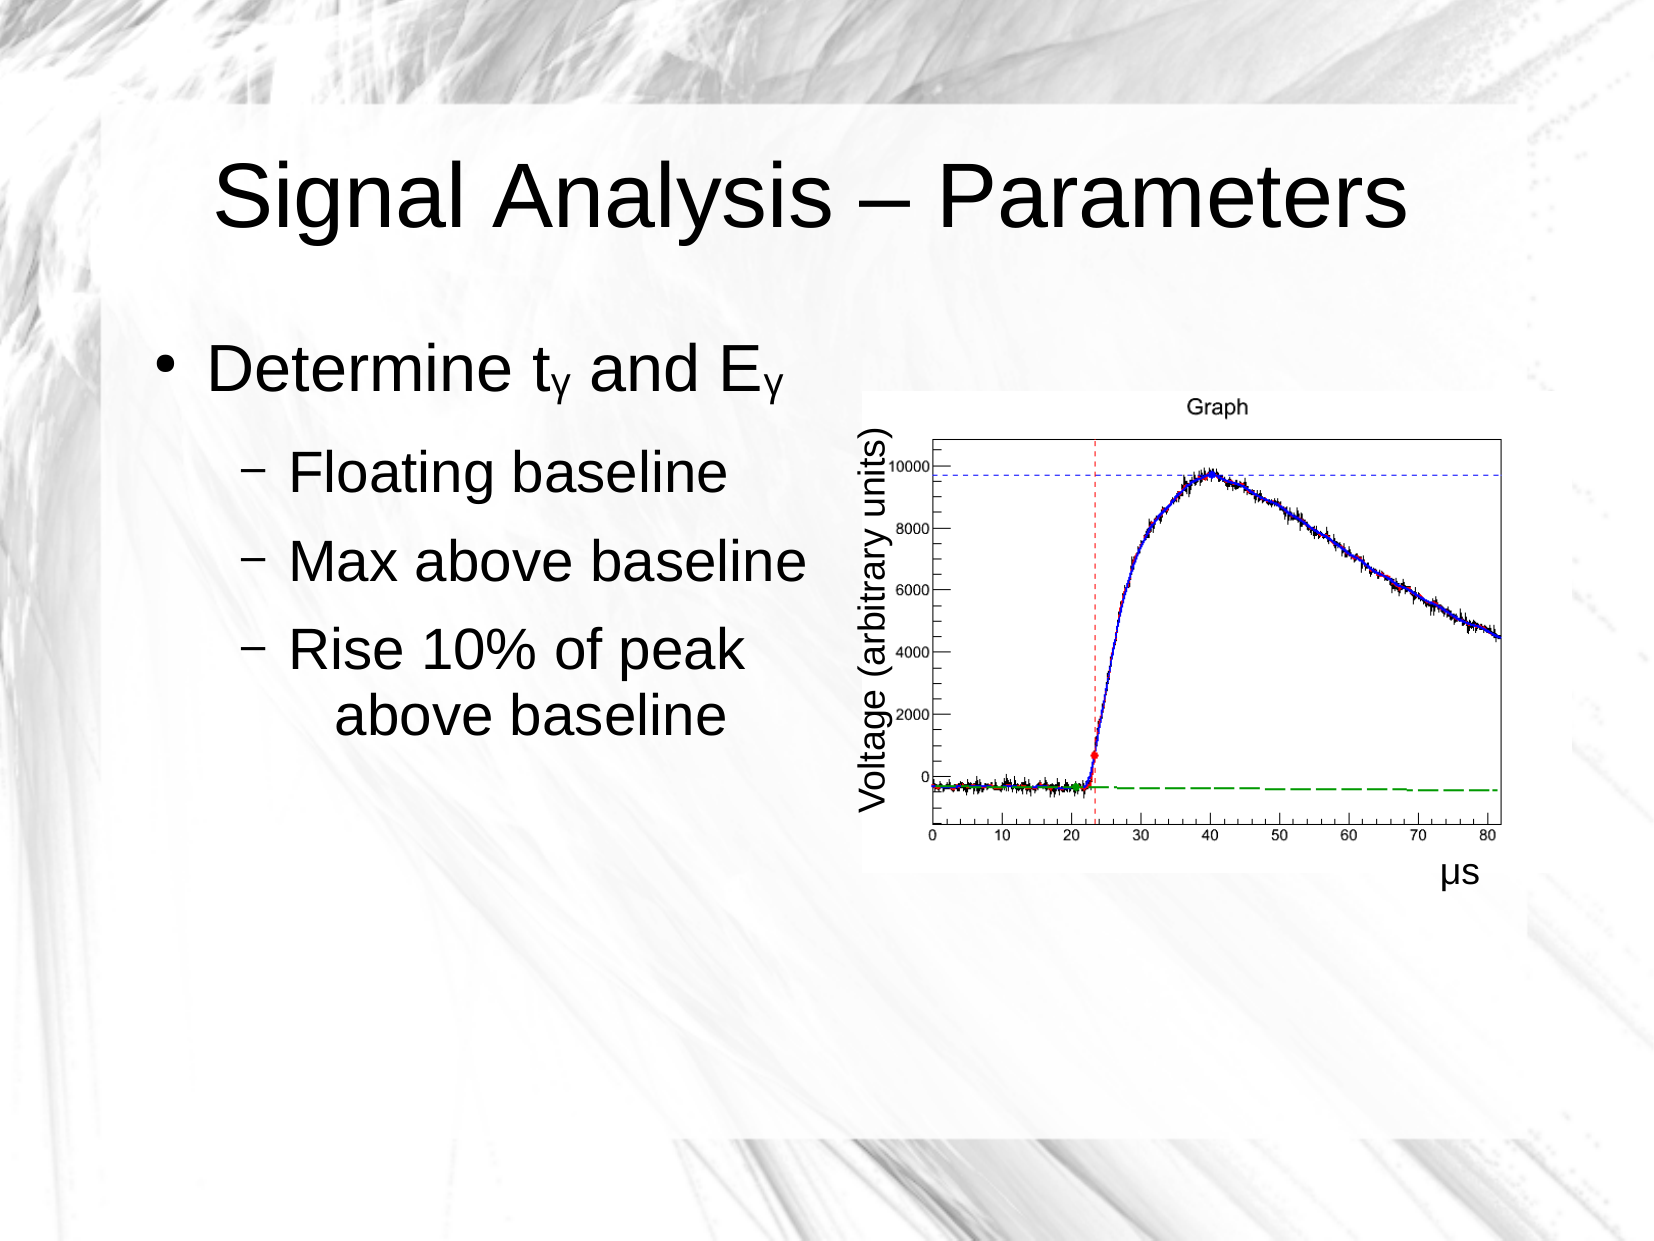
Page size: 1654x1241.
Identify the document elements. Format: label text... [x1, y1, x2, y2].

picture [0, 0, 1654, 1241]
text_box Voltage (arbitrary units) [843, 412, 901, 829]
list Determine tγ and Eγ Floating baseline Max above baseline Rise 10% of peak above baseline [118, 319, 827, 945]
text_box μs [1425, 843, 1495, 901]
title Signal Analysis – Parameters [118, 112, 1506, 281]
